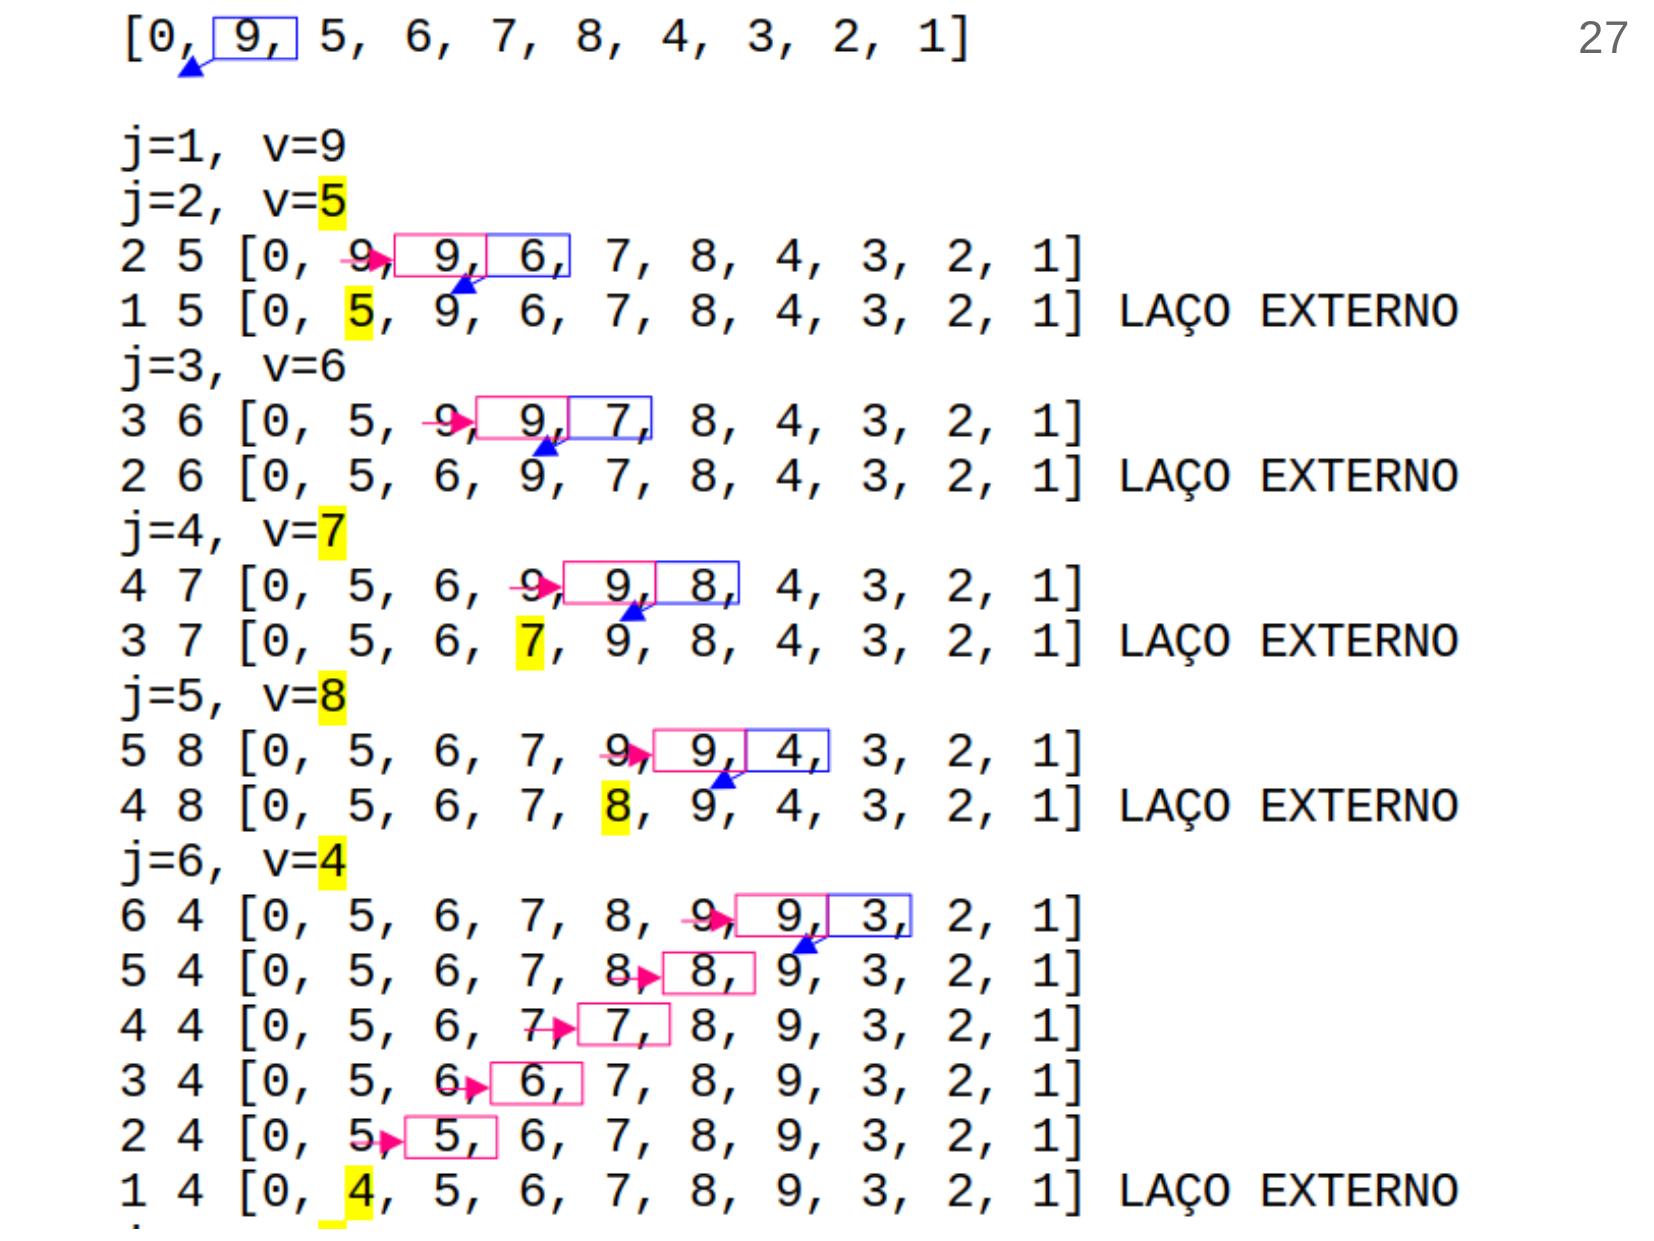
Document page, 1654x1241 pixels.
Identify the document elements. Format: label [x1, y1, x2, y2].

picture [109, 0, 1492, 1230]
